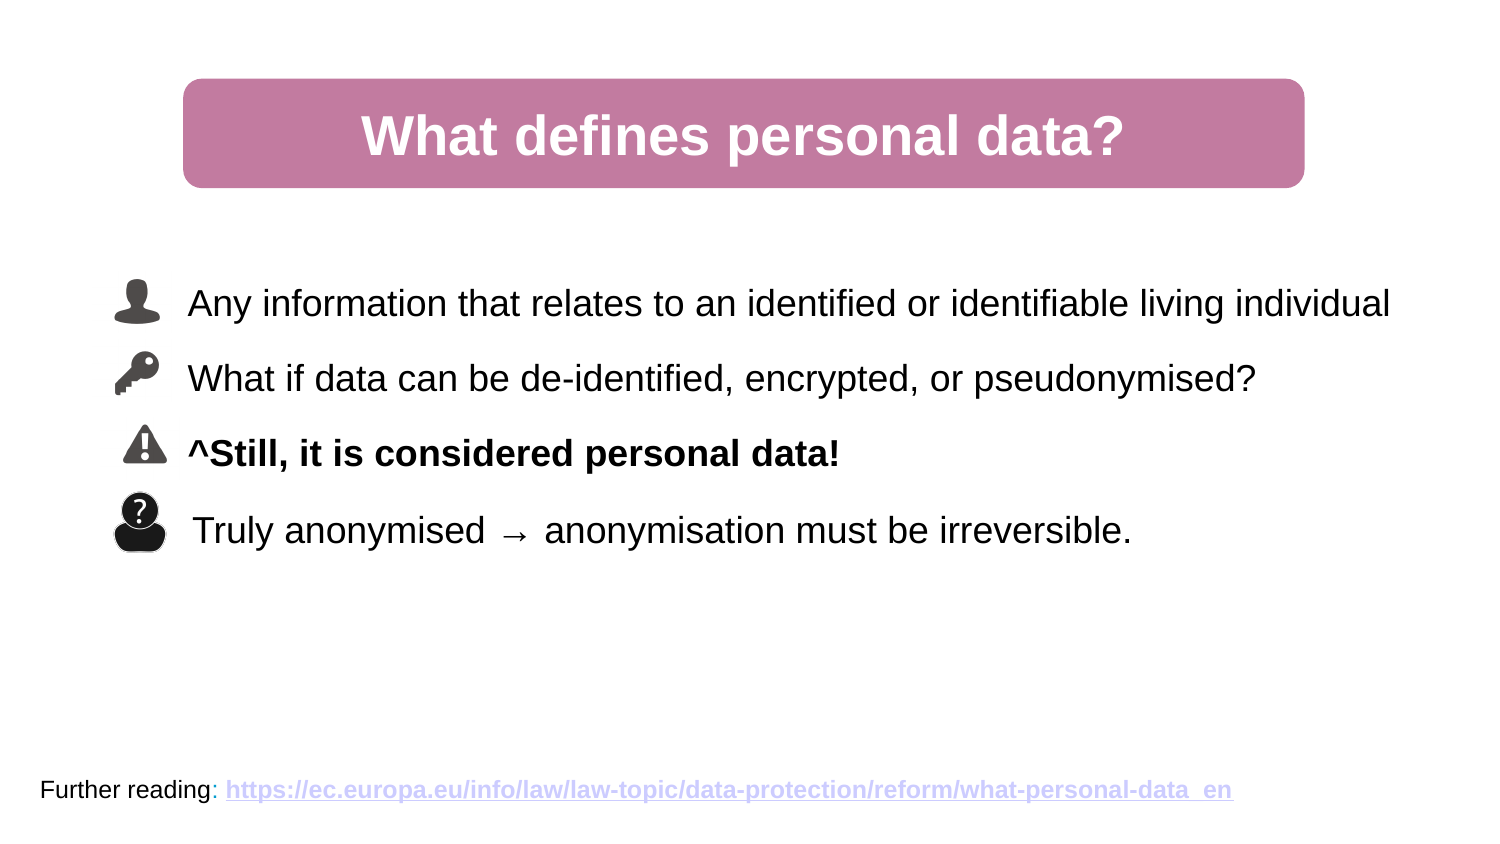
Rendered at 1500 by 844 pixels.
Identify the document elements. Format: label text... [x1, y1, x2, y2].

picture [100, 485, 180, 559]
text_box Further reading: https://ec.europa.eu/info/law/law-topic/data-protection/reform/what-personal-data_en [25, 753, 1313, 819]
text_box What if data can be de-identified, encrypted, or pseudonymised? [112, 332, 1442, 407]
text_box Any information that relates to an identified or identifiable living individual [112, 257, 1442, 332]
picture [100, 417, 180, 480]
picture [92, 339, 172, 402]
text_box ^Still, it is considered personal data! [112, 407, 1442, 485]
picture [92, 271, 172, 333]
text_box Truly anonymised → anonymisation must be irreversible. [117, 485, 1446, 580]
text_box What defines personal data? [183, 79, 1304, 188]
